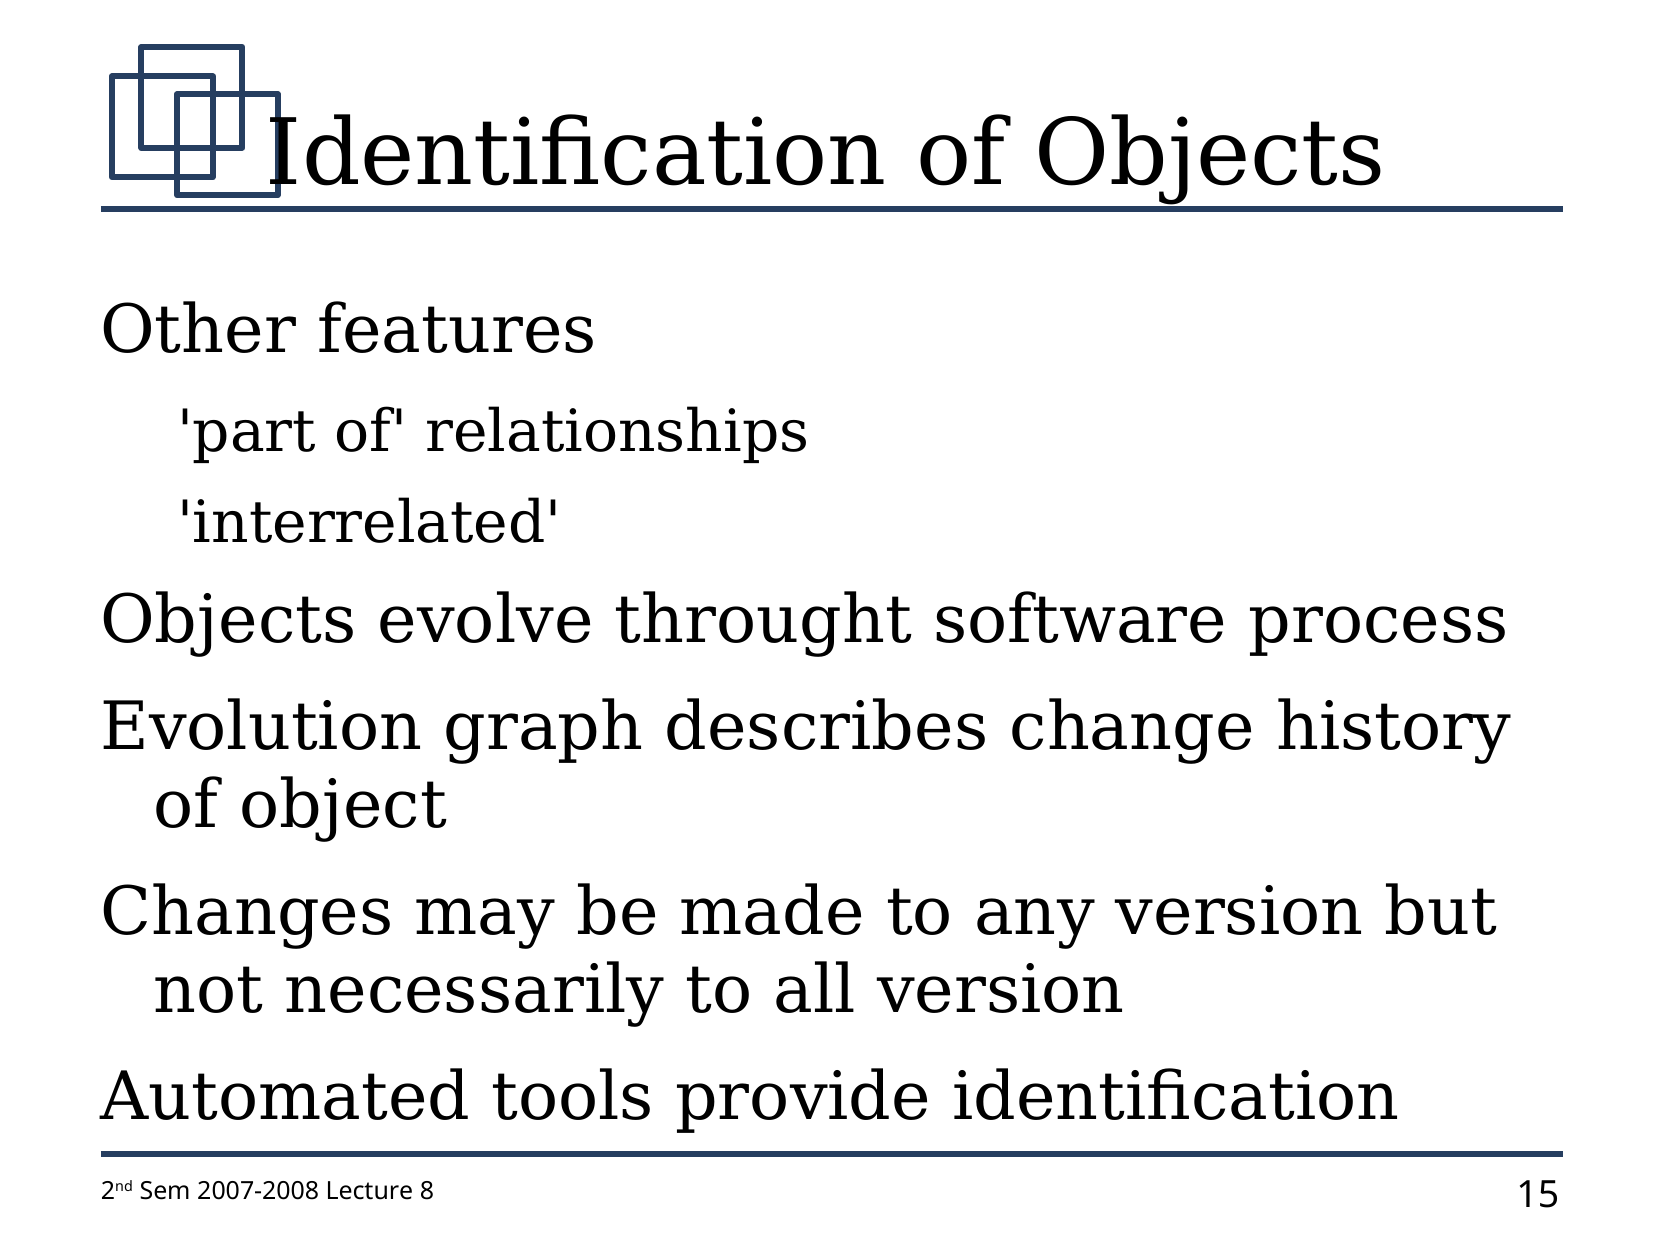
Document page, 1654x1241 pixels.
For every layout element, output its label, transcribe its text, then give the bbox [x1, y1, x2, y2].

title Identification of Objects [82, 49, 1571, 257]
list Other features 'part of' relationships 'interrelated' Objects evolve throught software process Evolution graph describes change history of object Changes may be made to any version but not necessarily to all version Automated tools provide identification [82, 290, 1571, 1136]
